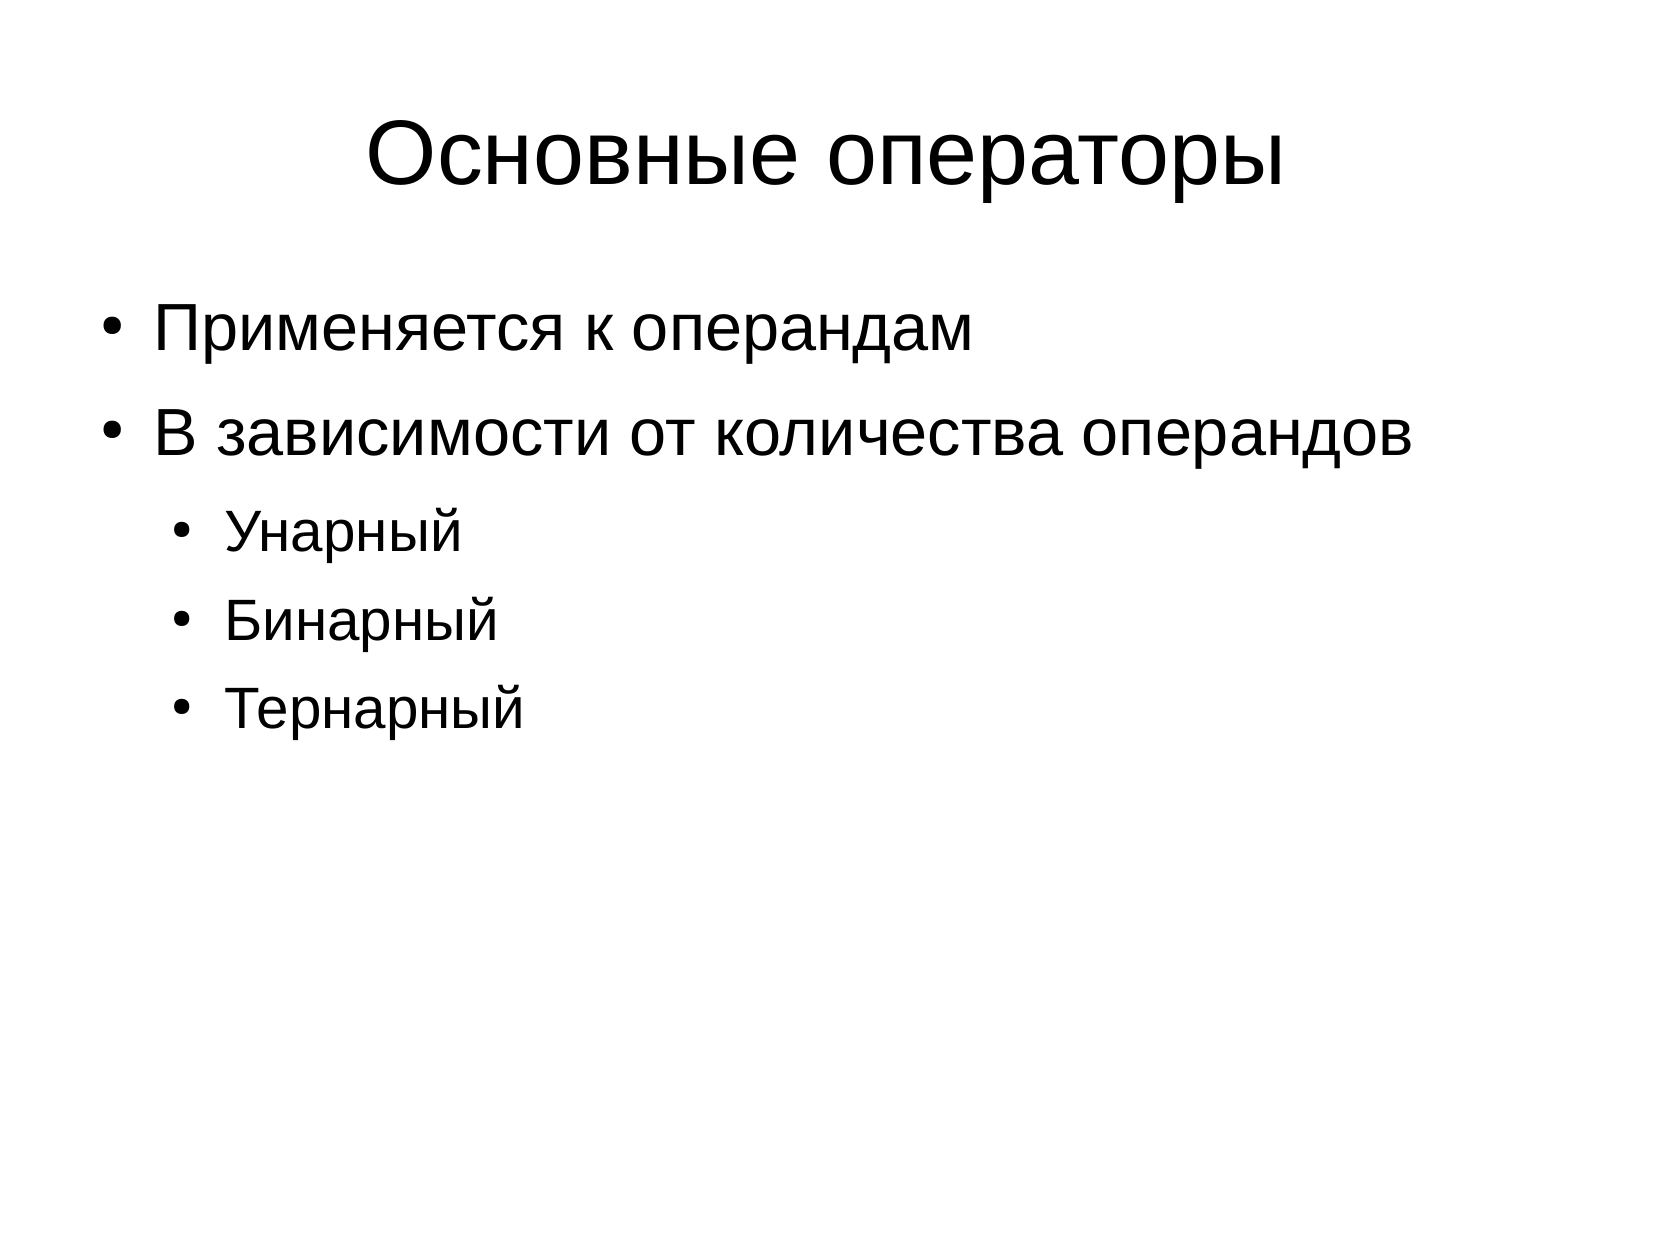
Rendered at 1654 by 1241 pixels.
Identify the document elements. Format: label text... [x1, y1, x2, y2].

title Основные операторы [82, 49, 1571, 257]
list Применяется к операндам В зависимости от количества операндов Унарный Бинарный Тернарный [82, 290, 1571, 1109]
